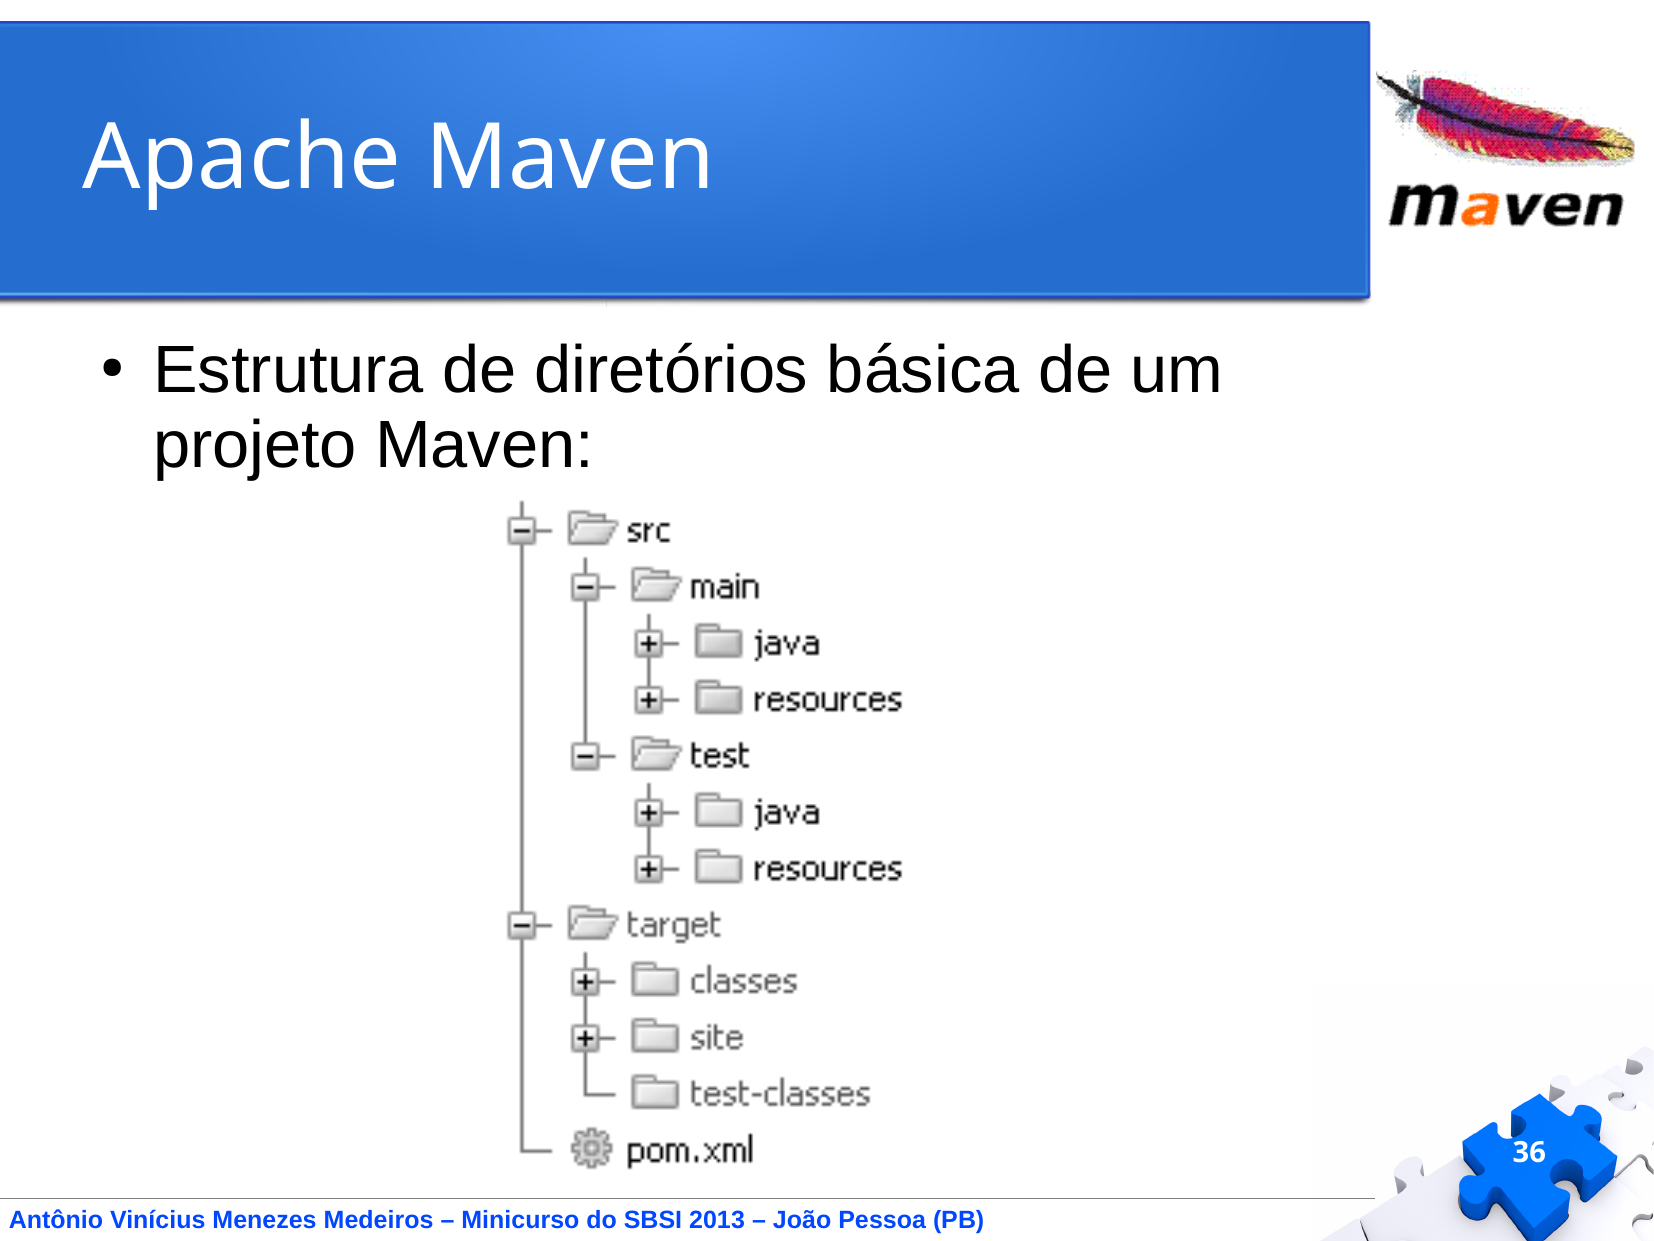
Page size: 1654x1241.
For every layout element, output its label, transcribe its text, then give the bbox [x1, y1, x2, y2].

picture [0, 21, 1375, 307]
list Estrutura de diretórios básica de um projeto Maven: [82, 332, 1356, 1052]
title Apache Maven [82, 49, 1323, 257]
picture [1311, 983, 1654, 1241]
picture [496, 496, 934, 1182]
picture [1376, 70, 1643, 249]
